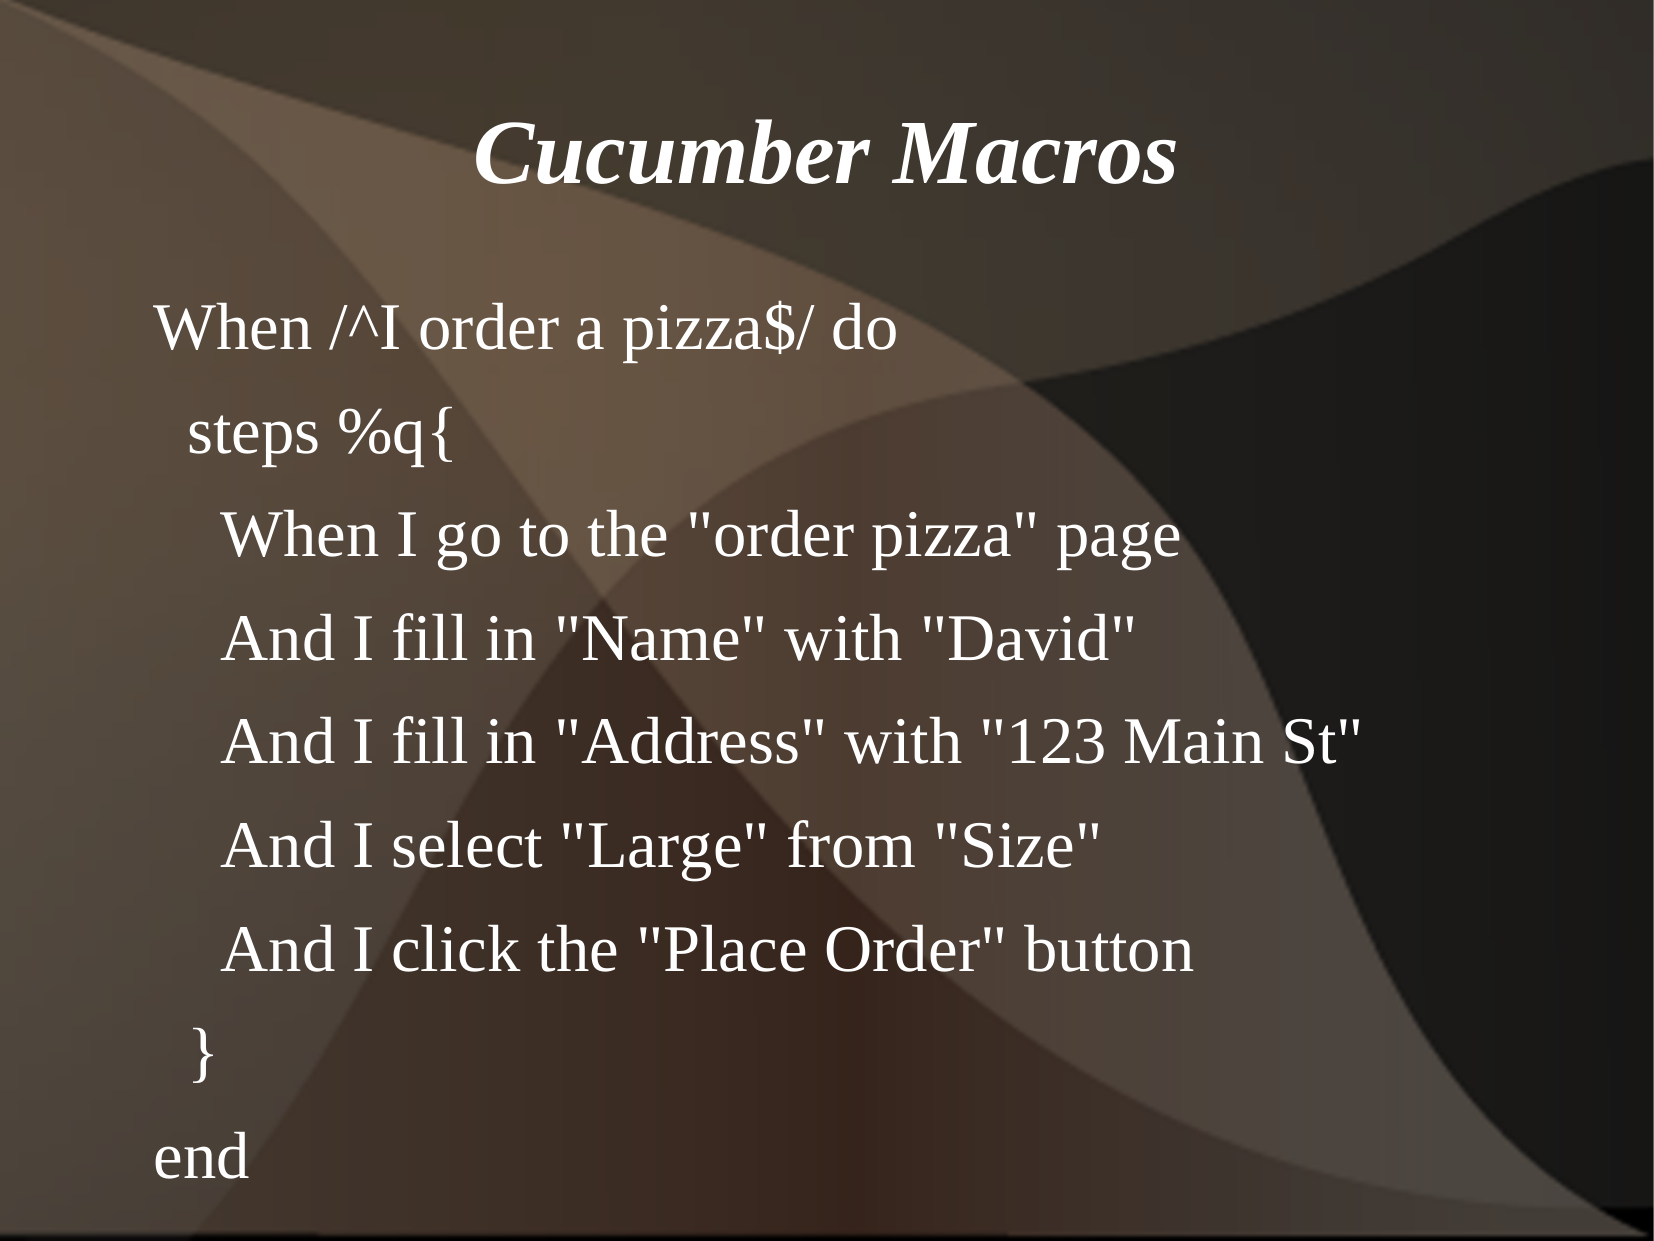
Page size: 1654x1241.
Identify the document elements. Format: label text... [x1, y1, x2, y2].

picture [0, 0, 1654, 1241]
title Cucumber Macros [82, 56, 1571, 250]
list When /^I order a pizza$/ do steps %q{ When I go to the "order pizza" page And I fill in "Name" with "David" And I fill in "Address" with "123 Main St" And I select "Large" from "Size" And I click the "Place Order" button } end [82, 290, 1571, 1193]
